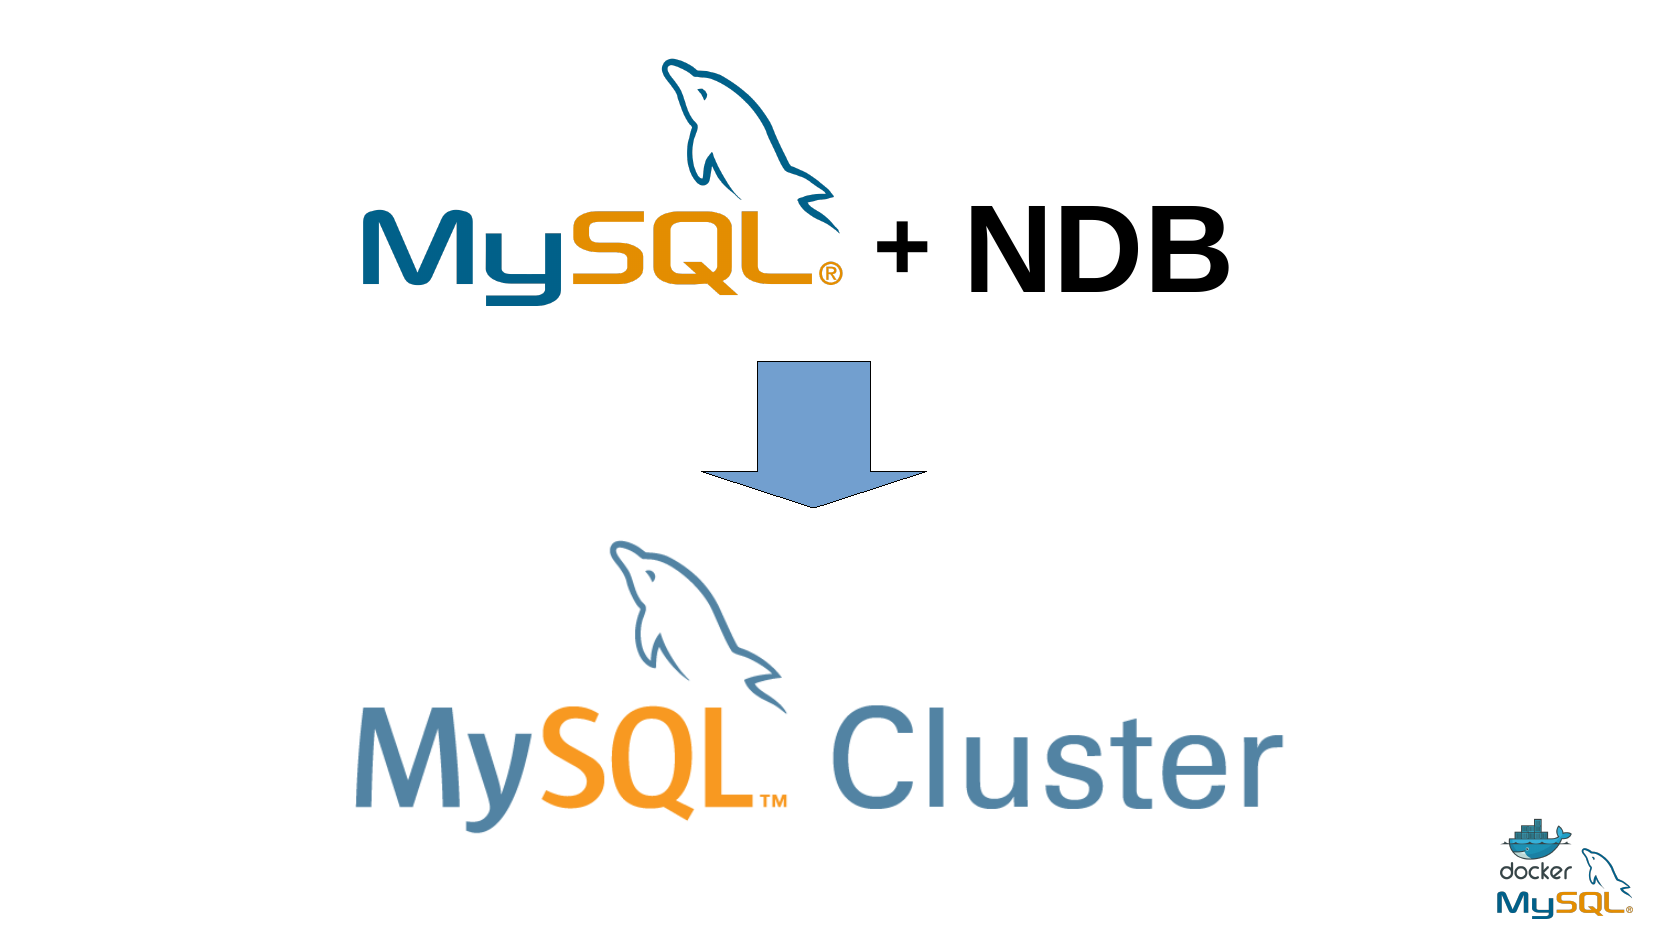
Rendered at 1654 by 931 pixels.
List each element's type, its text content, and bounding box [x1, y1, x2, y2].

picture [362, 58, 843, 306]
picture [257, 442, 1364, 906]
text_box [701, 361, 927, 508]
text_box NDB [948, 171, 1250, 327]
text_box + [858, 182, 947, 309]
picture [1497, 813, 1633, 919]
